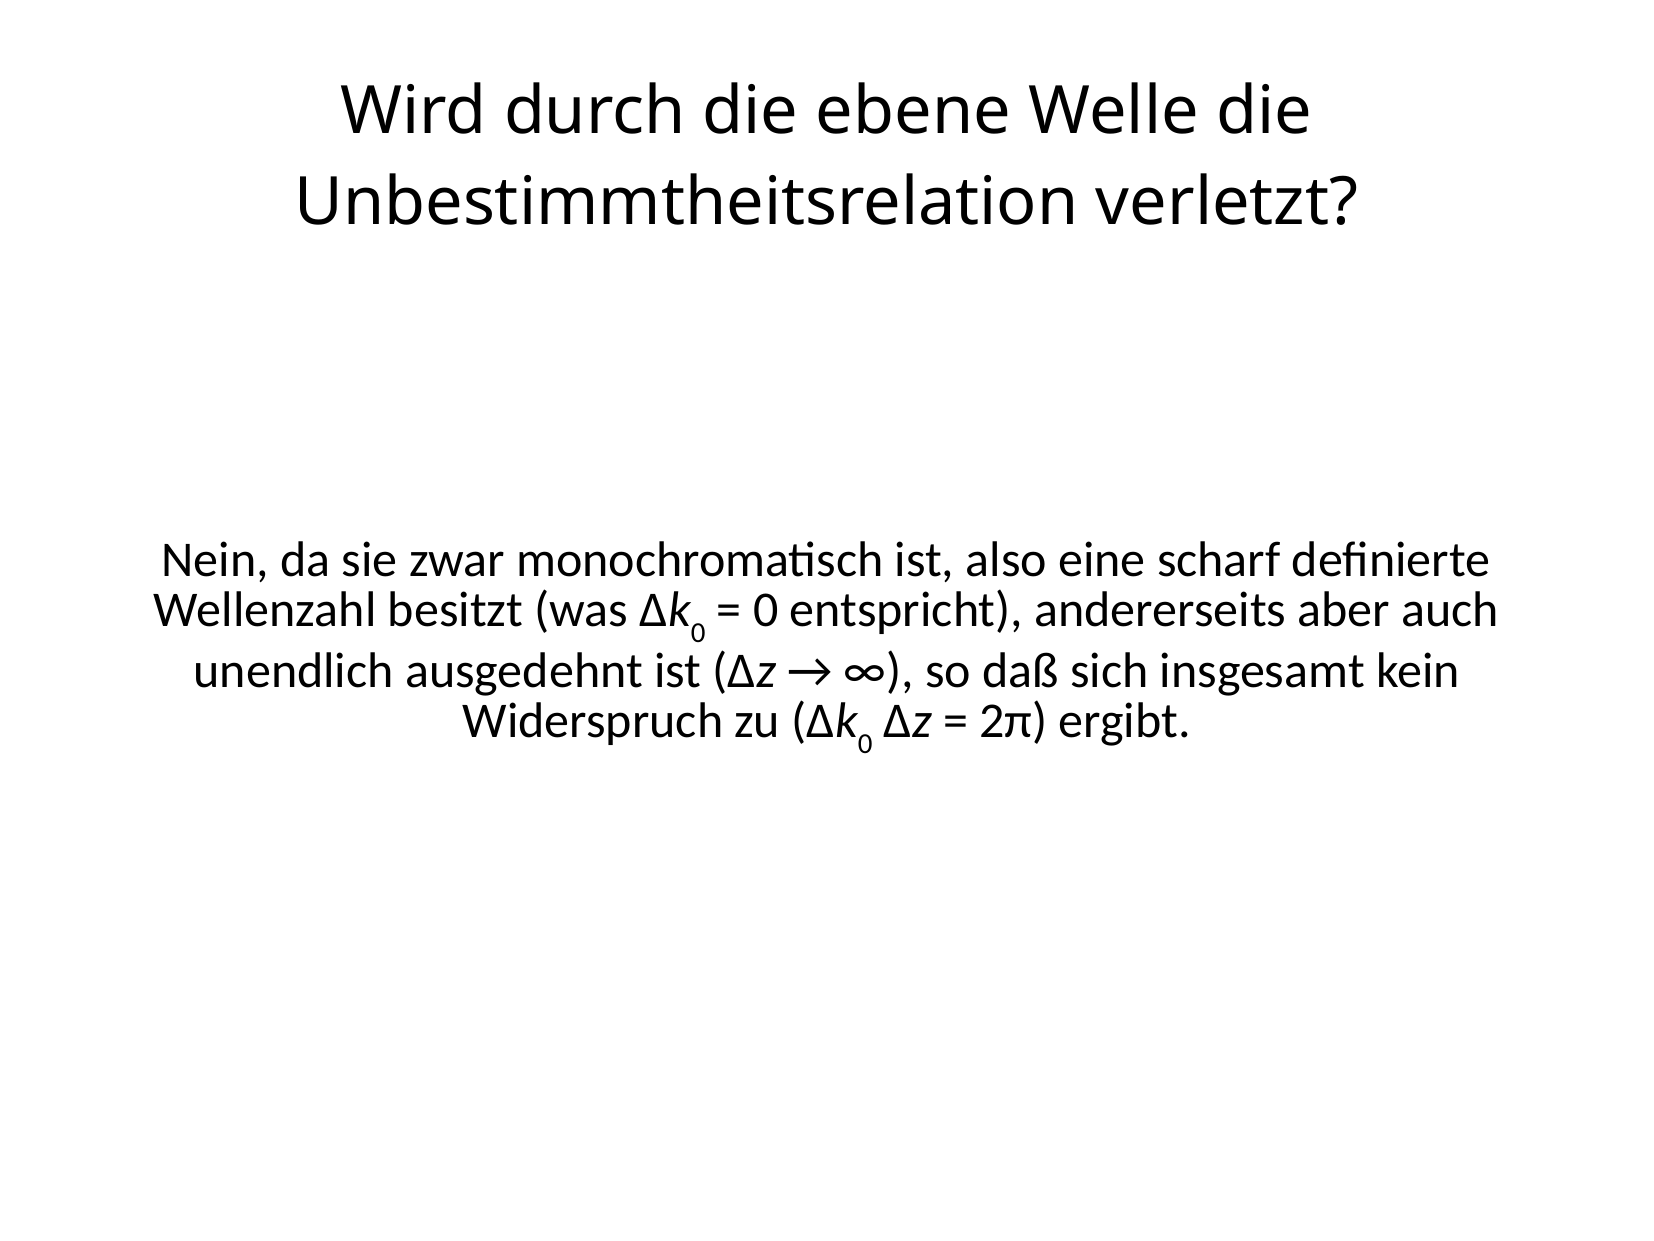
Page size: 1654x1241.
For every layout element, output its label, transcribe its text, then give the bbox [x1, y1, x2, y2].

subtitle Nein, da sie zwar monochromatisch ist, also eine scharf definierte Wellenzahl besitzt (was Δk0 = 0 entspricht), andererseits aber auch unendlich ausgedehnt ist (Δz → ∞), so daß sich insgesamt kein Widerspruch zu (Δk0 Δz = 2π) ergibt. [82, 290, 1571, 1010]
title Wird durch die ebene Welle die Unbestimmtheitsrelation verletzt? [82, 49, 1571, 257]
